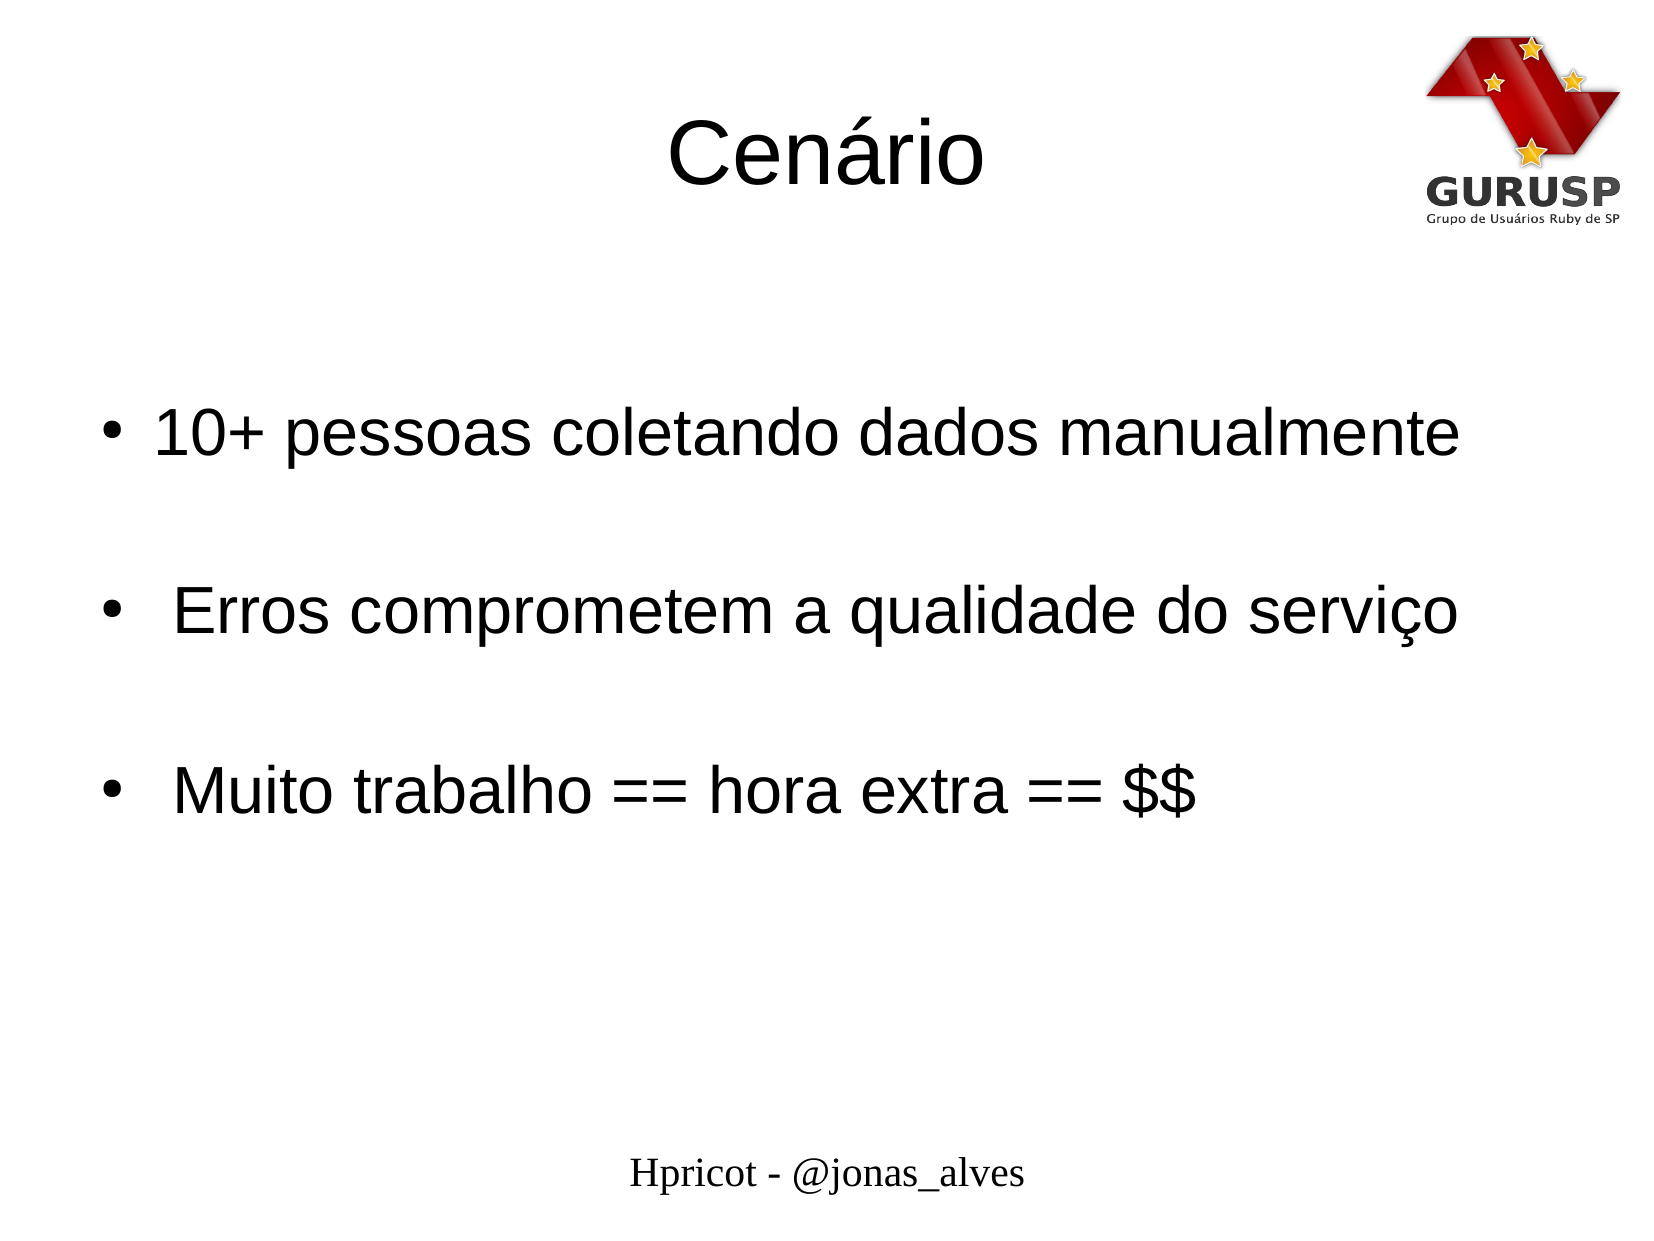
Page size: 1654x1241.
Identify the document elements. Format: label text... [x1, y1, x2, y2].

picture [1425, 36, 1621, 225]
list 10+ pessoas coletando dados manualmente Erros comprometem a qualidade do serviço Muito trabalho == hora extra == $$ [82, 290, 1571, 1109]
title Cenário [82, 49, 1571, 257]
